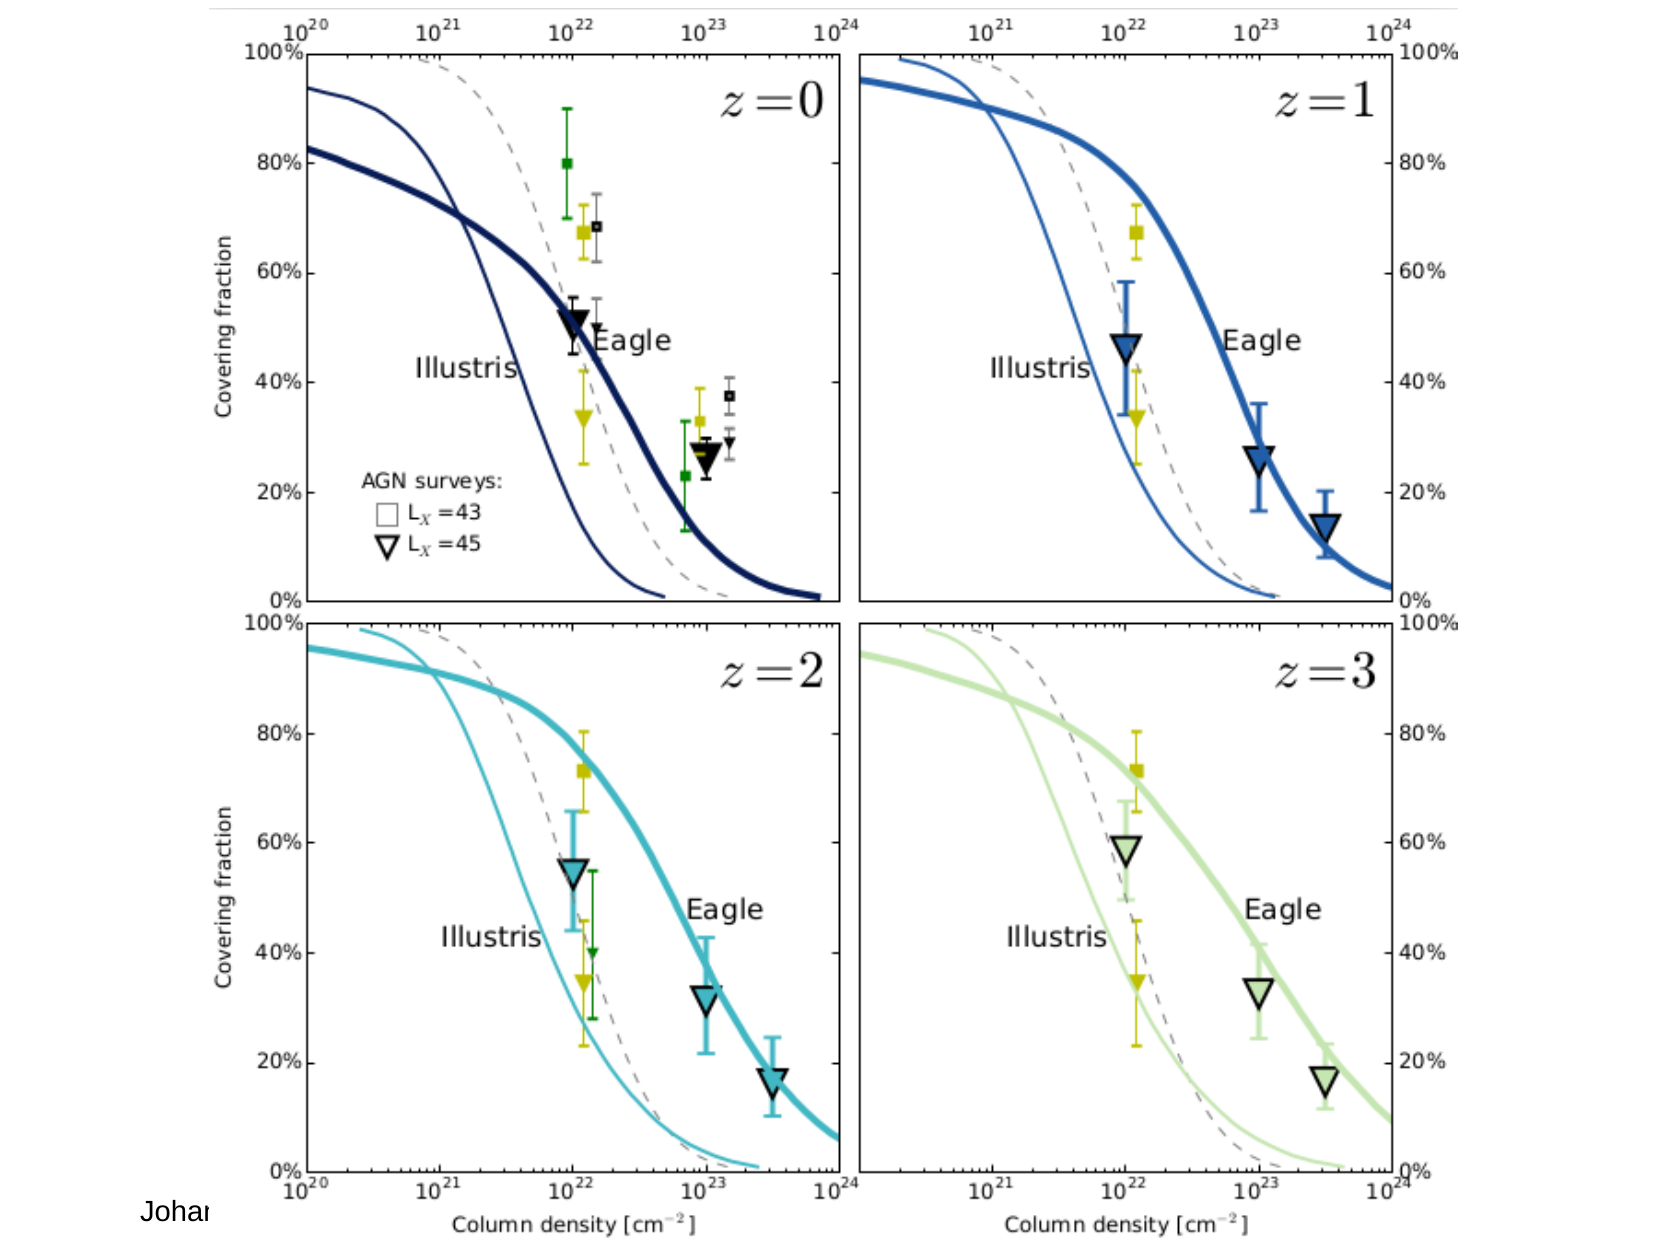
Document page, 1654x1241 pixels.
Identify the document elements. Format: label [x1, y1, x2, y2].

picture [209, 8, 1458, 1241]
